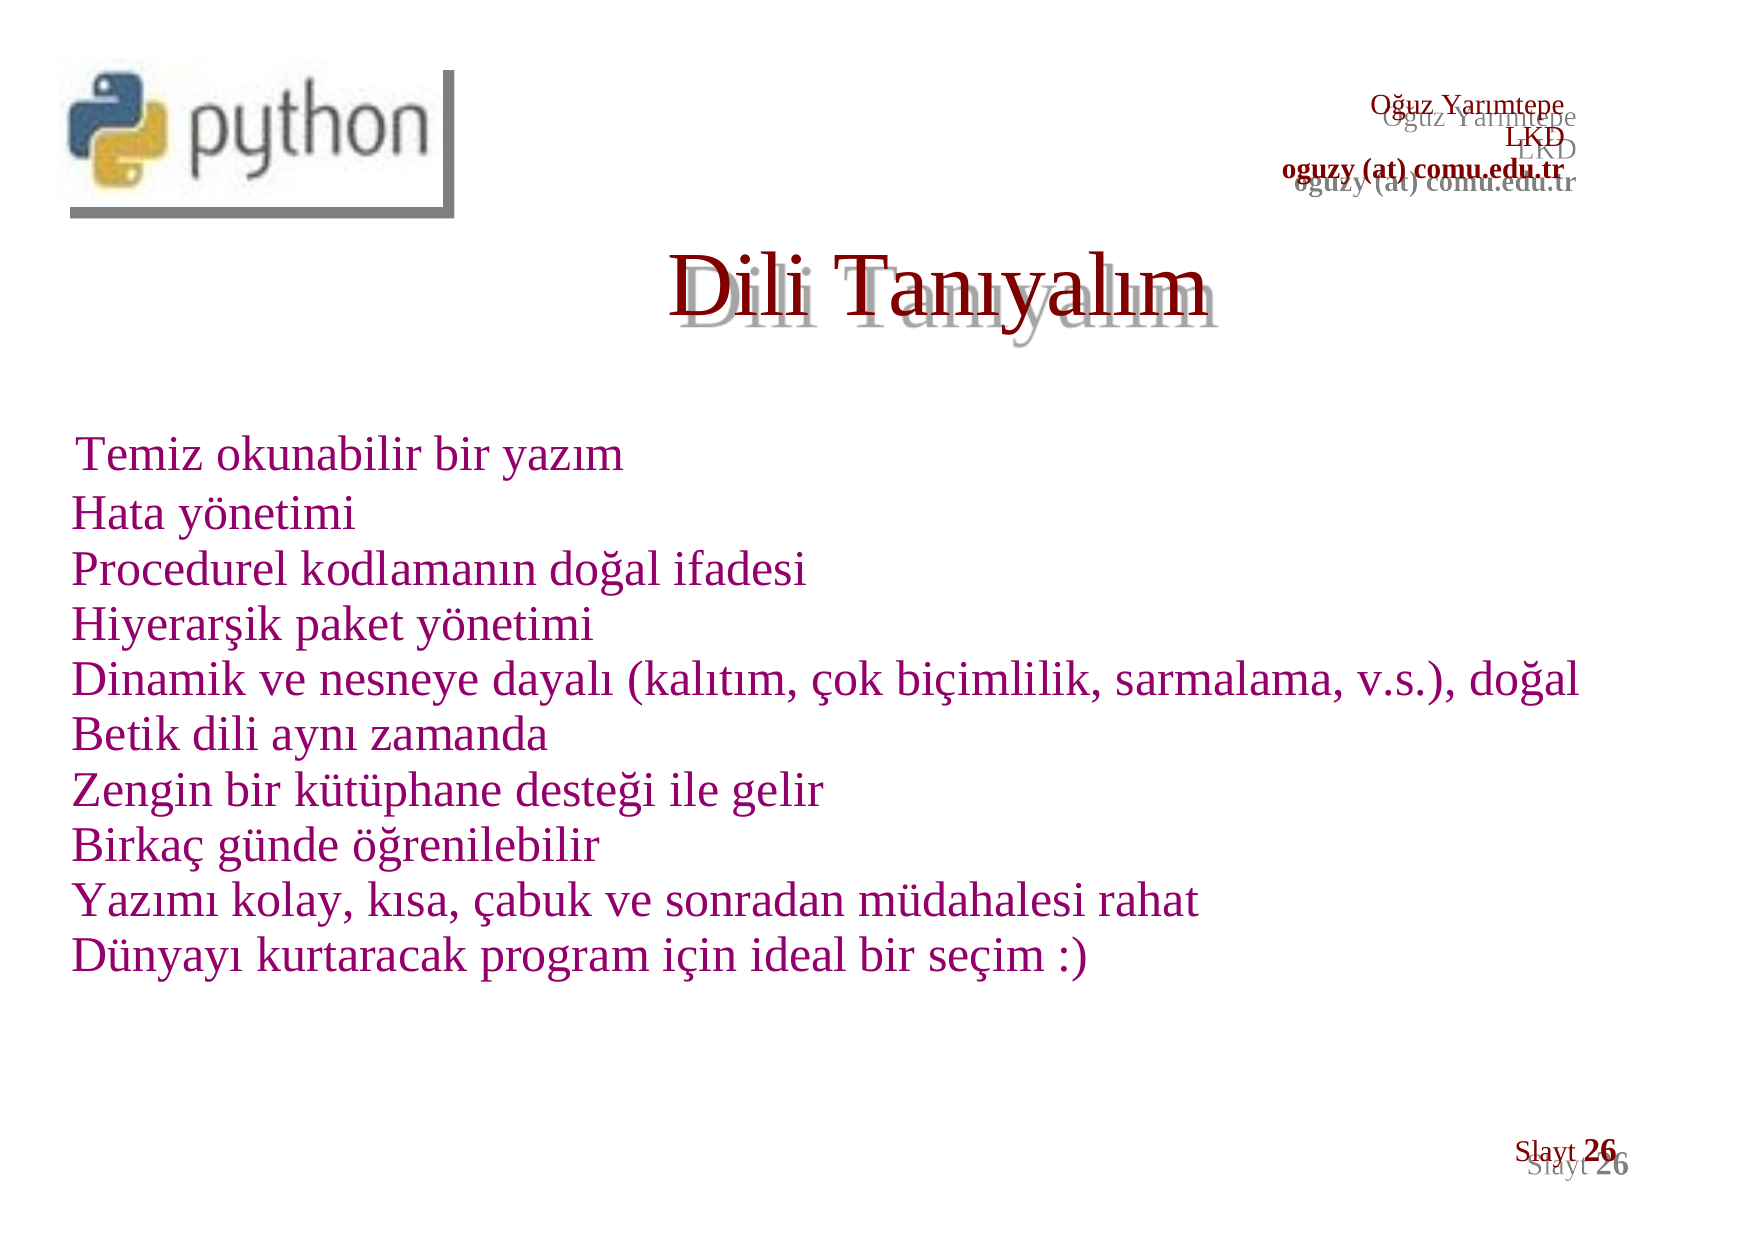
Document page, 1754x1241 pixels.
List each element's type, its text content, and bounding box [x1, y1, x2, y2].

title Dili Tanıyalım [194, 214, 1684, 355]
subtitle Temiz okunabilir bir yazım Hata yönetimi Procedurel kodlamanın doğal ifadesi Hiyerarşik paket yönetimi Dinamik ve nesneye dayalı (kalıtım, çok biçimlilik, sarmalama, v.s.), doğal Betik dili aynı zamanda Zengin bir kütüphane desteği ile gelir Birkaç günde öğrenilebilir Yazımı kolay, kısa, çabuk ve sonradan müdahalesi rahat Dünyayı kurtaracak program için ideal bir seçim :) [59, 360, 1695, 1034]
picture [59, 58, 443, 207]
